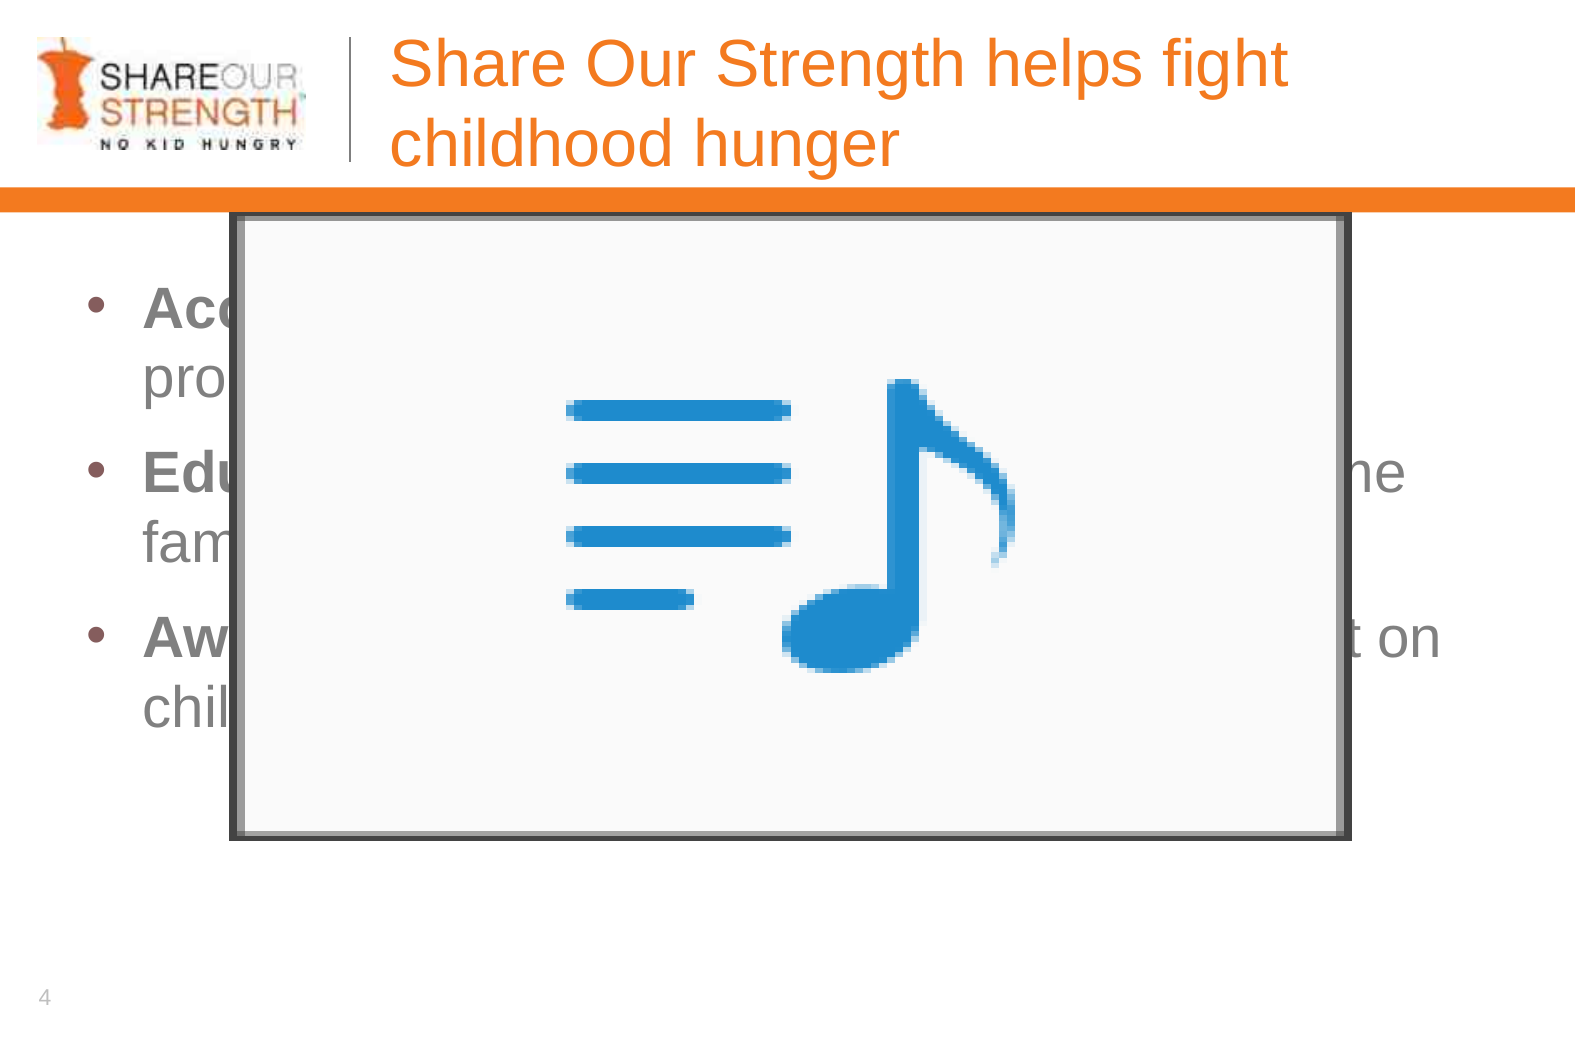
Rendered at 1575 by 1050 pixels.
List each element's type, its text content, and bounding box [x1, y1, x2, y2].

text_box [228, 210, 1354, 842]
list Access: connects kids to effective nutrition programs Education: educates and empowers low-income families to purchase and cook healthy meals Awareness: works to shine a national spotlight on childhood hunger in America [71, 262, 1504, 963]
picture [37, 37, 306, 150]
title Share Our Strength helps fight childhood hunger [375, 12, 1513, 146]
